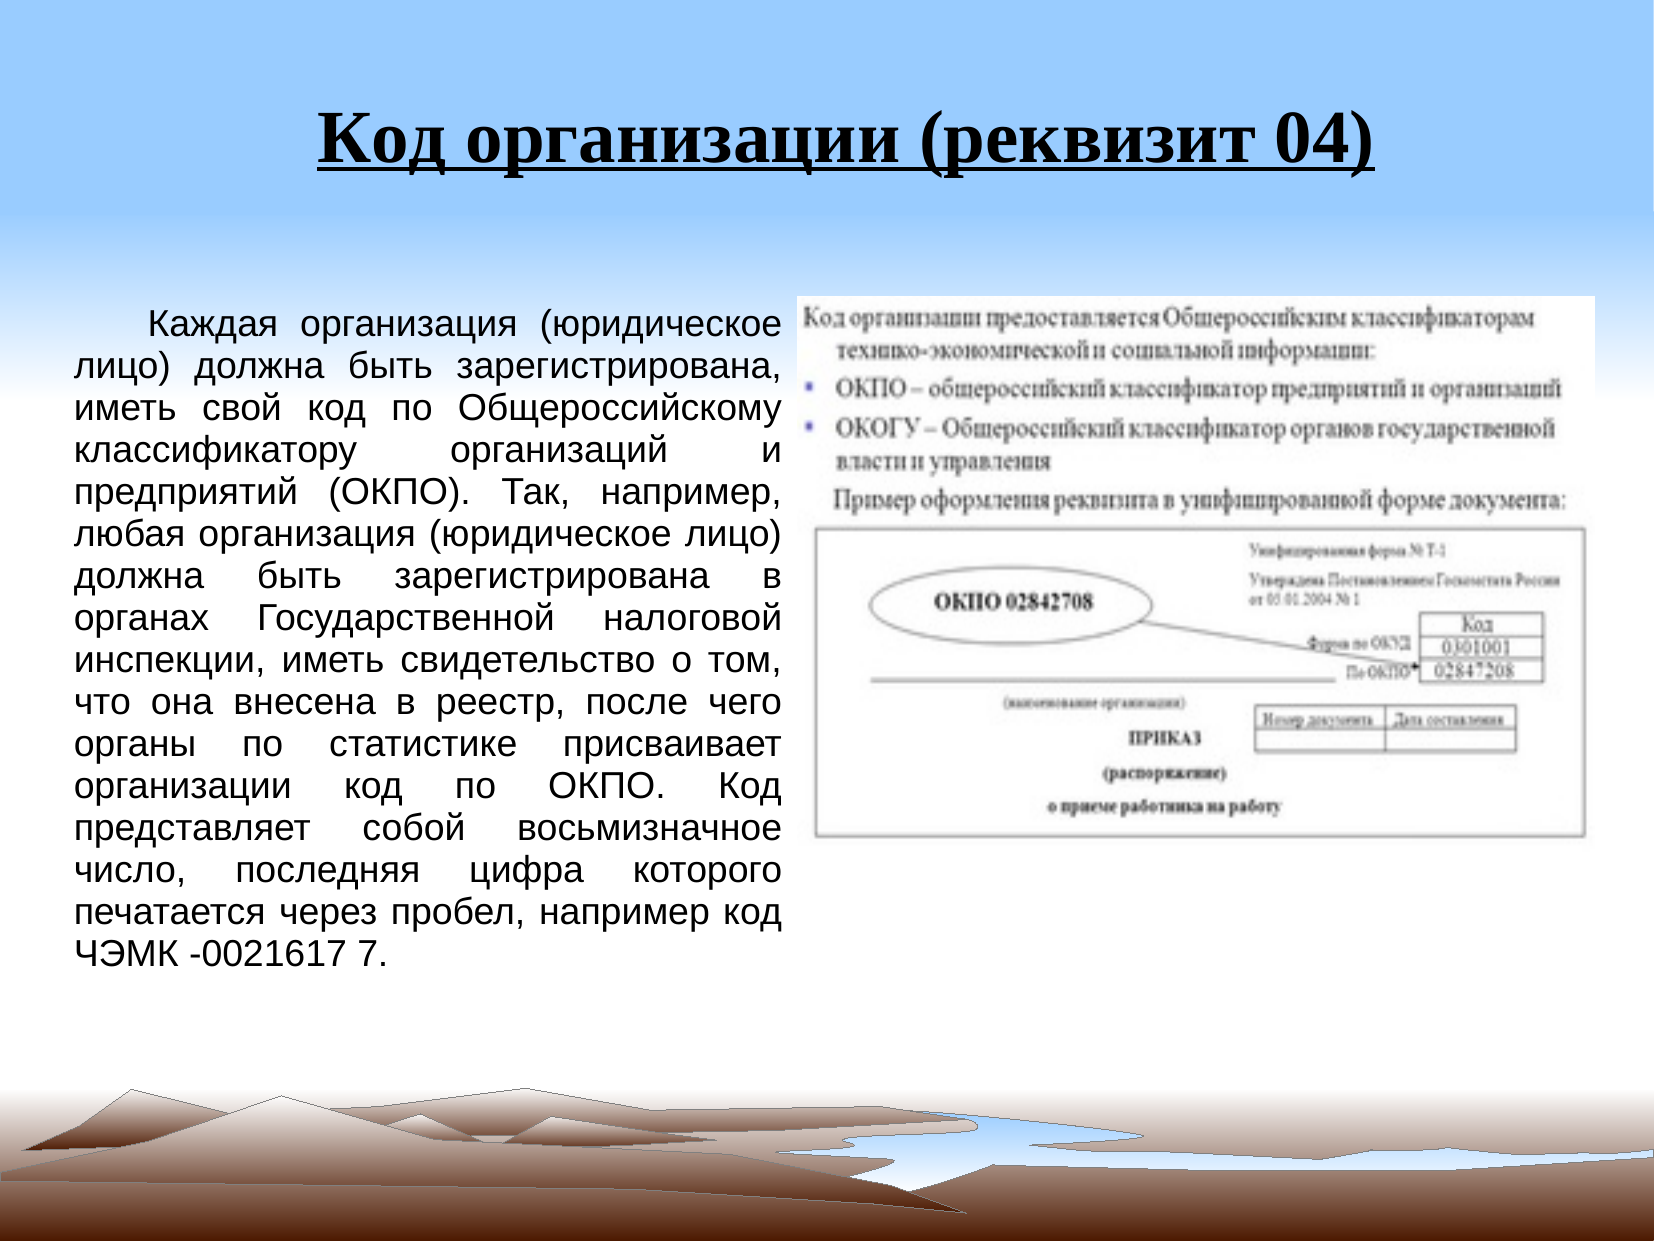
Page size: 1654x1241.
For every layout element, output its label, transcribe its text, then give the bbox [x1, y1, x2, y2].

picture [798, 296, 1595, 857]
title Код организации (реквизит 04) [118, 43, 1531, 232]
text_box Каждая организация (юридическое лицо) должна быть зарегистрирована, иметь свой код по Общероссийскому классификатору организаций и предприятий (ОКПО). Так, например, любая организация (юридическое лицо) должна быть зарегистрирована в органах Государственной налоговой инспекции, иметь свидетельство о том, что она внесена в реестр, после чего органы по статистике присваивает организации код по ОКПО. Код представляет собой восьмизначное число, последняя цифра которого печатается через пробел, например код ЧЭМК -0021617 7. [59, 295, 798, 1123]
